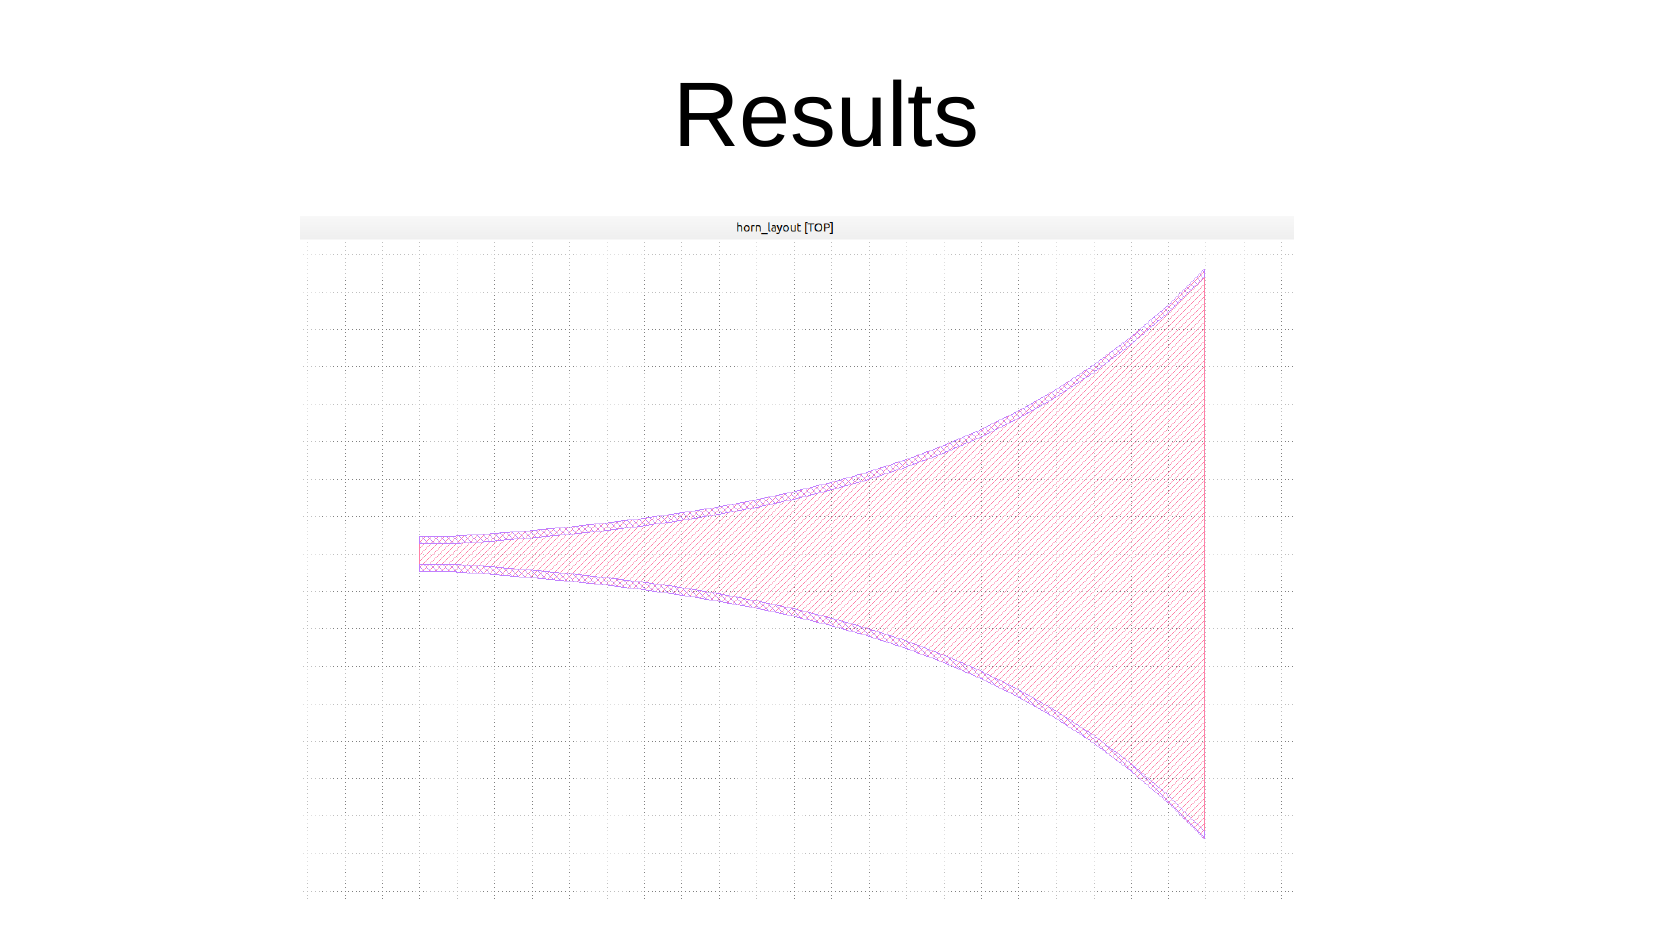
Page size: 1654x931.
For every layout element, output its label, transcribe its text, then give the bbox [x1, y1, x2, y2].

title Results [82, 37, 1571, 193]
picture [300, 216, 1294, 901]
